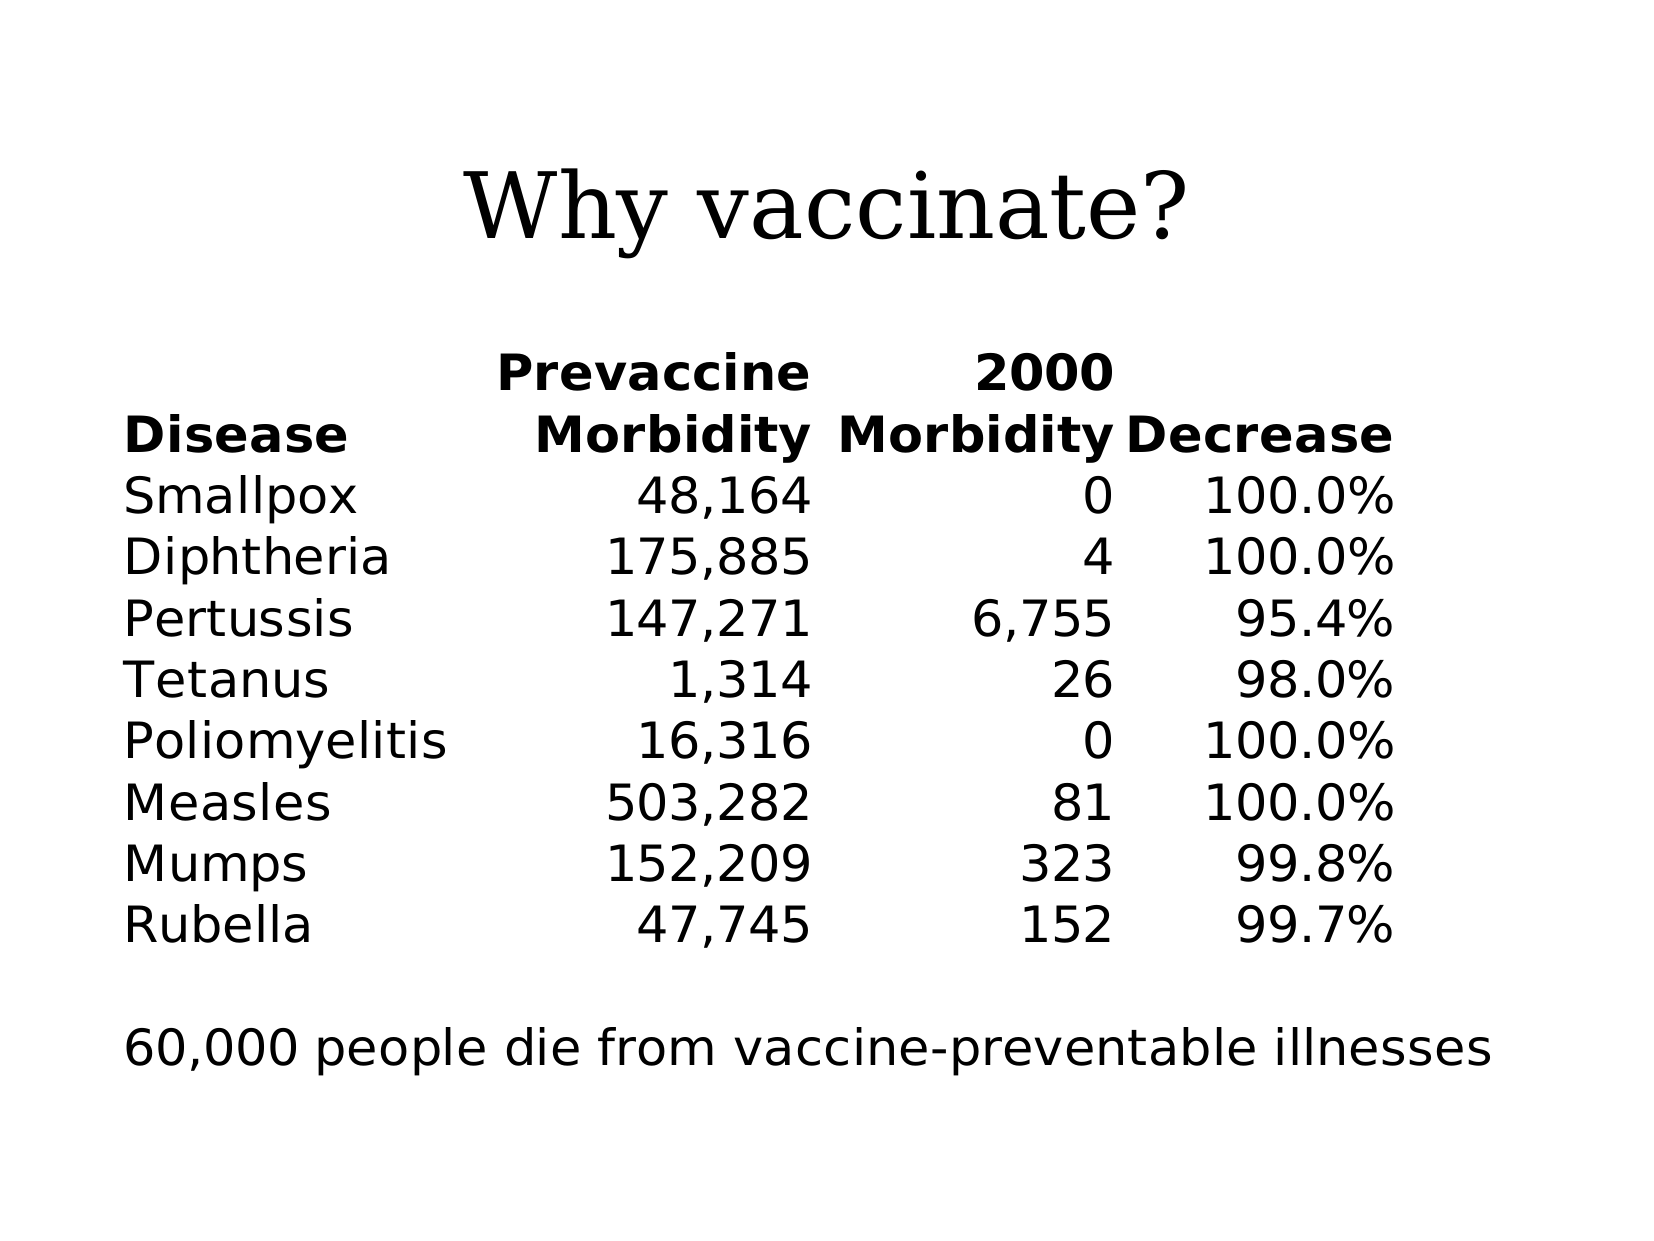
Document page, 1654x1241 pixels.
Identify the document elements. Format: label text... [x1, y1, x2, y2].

chart [121, 344, 1535, 1126]
title Why vaccinate? [121, 102, 1534, 311]
